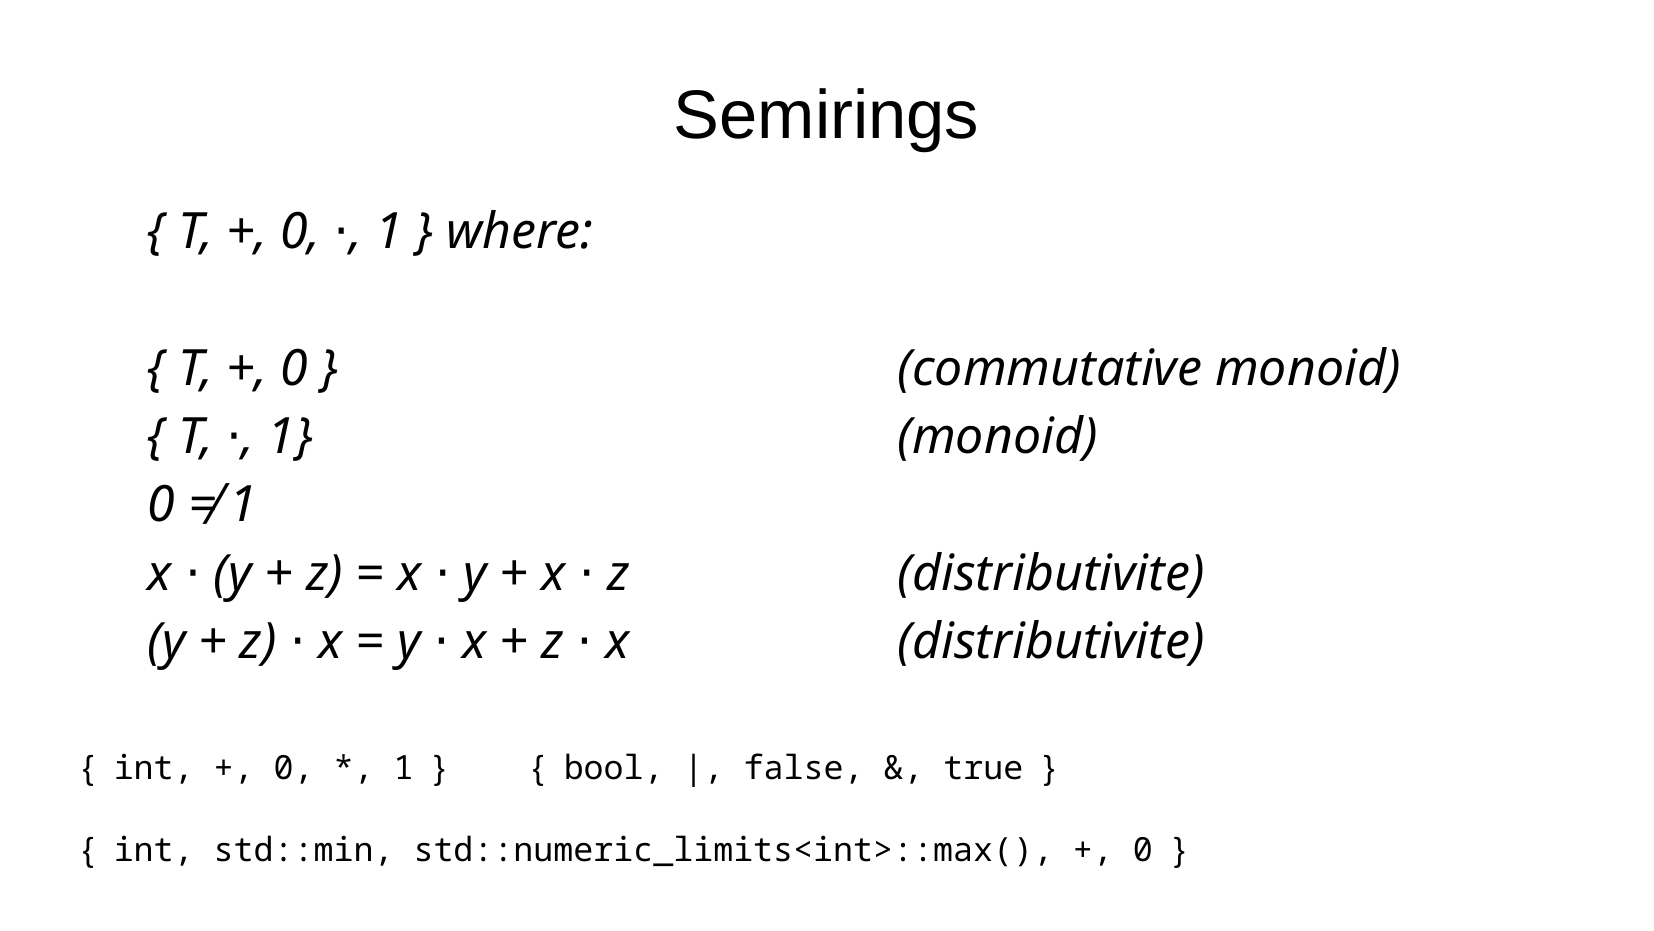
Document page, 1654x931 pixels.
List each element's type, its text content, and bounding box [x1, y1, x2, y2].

title Semirings [82, 37, 1571, 193]
list { T, +, 0, ⋅, 1 } where: { T, +, 0 } (commutative monoid) { T, ⋅, 1} (monoid) 0 ≠ 1 x ⋅ (y + z) = x ⋅ y + x ⋅ z (distributivite) (y + z) ⋅ x = y ⋅ x + z ⋅ x (distributivite) [76, 195, 1565, 735]
text_box { int, +, 0, *, 1 } { bool, |, false, &, true } { int, std::min, std::numeric_limits<int>::max(), +, 0 } [82, 537, 1571, 931]
